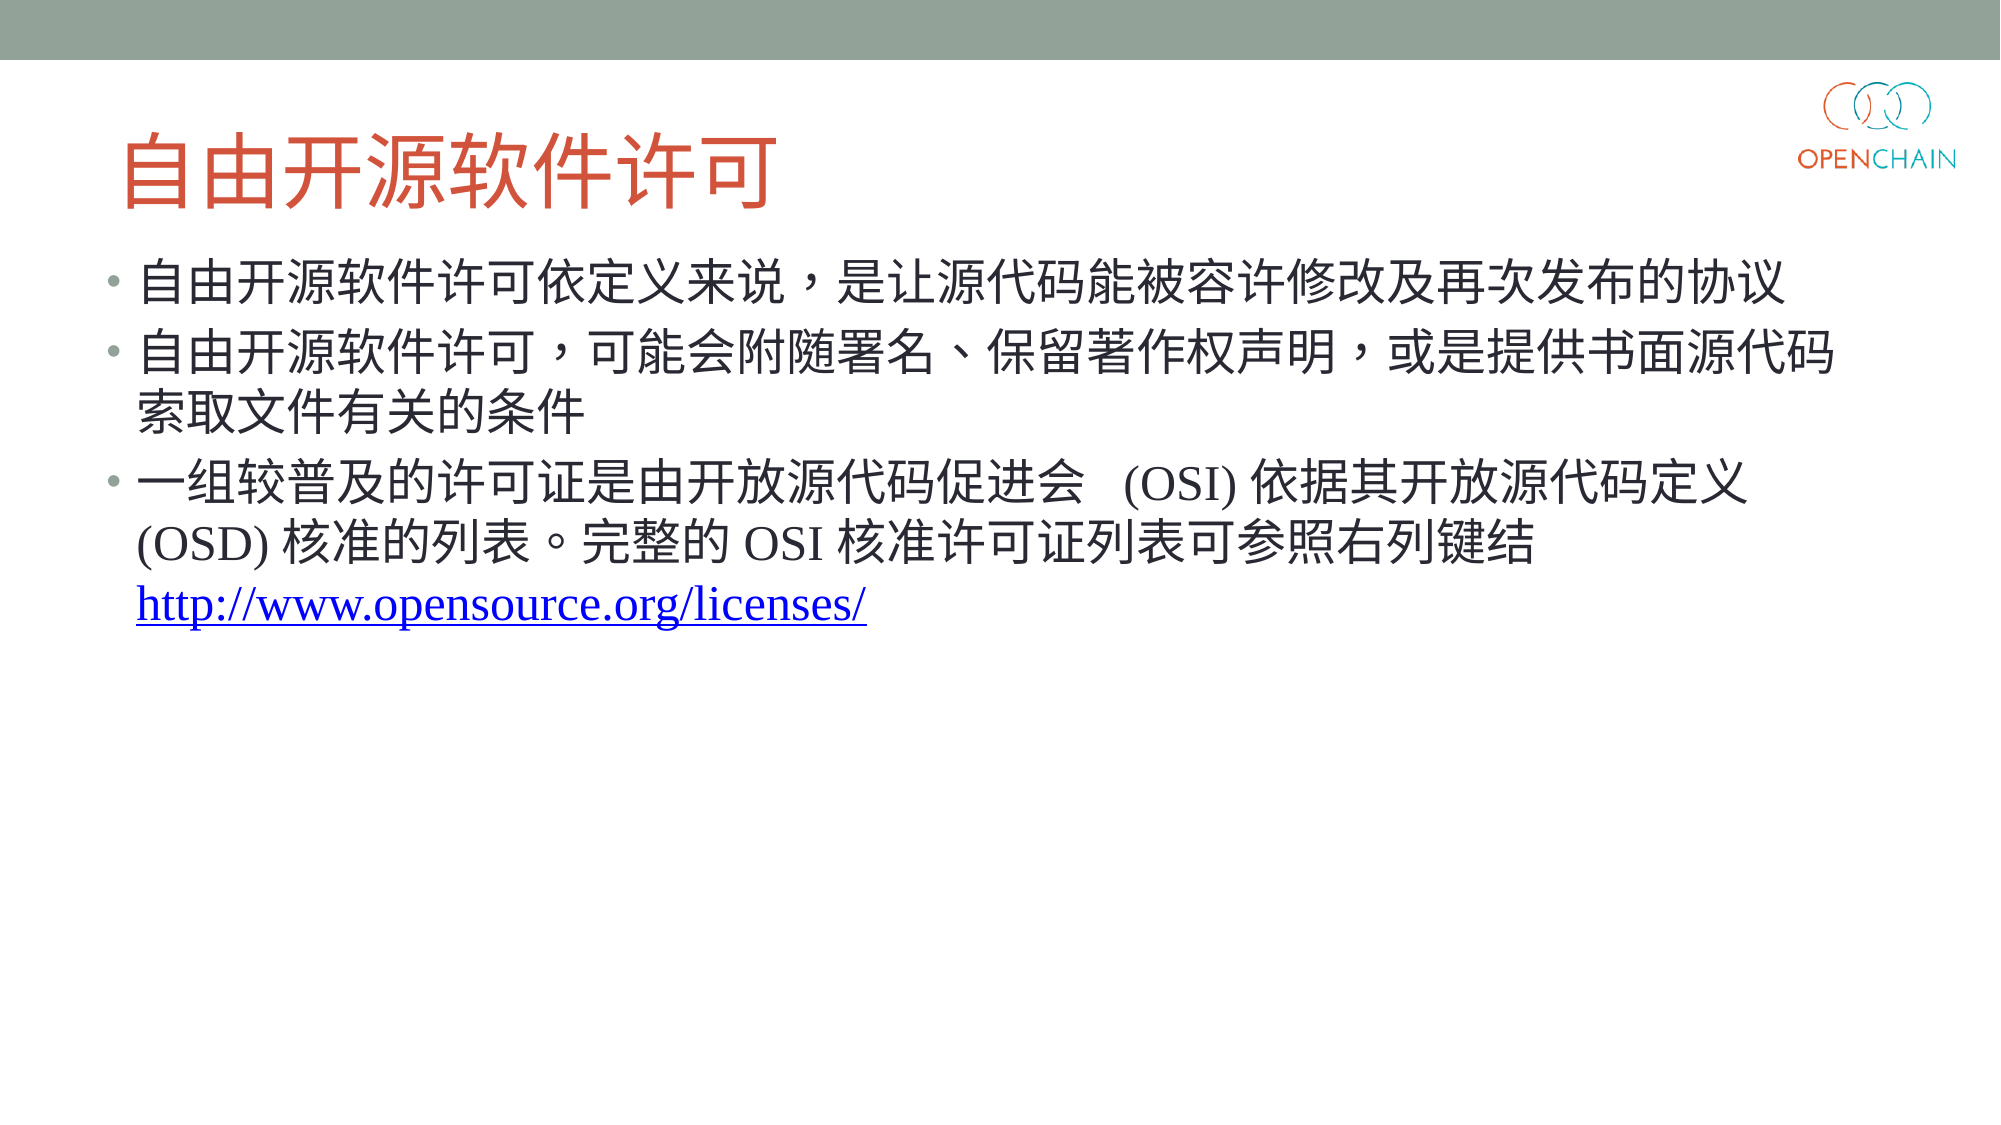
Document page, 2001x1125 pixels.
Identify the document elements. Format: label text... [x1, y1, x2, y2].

list 自由开源软件许可依定义来说，是让源代码能被容许修改及再次发布的协议 自由开源软件许可，可能会附随署名、保留著作权声明，或是提供书面源代码索取文件有关的条件 一组较普及的许可证是由开放源代码促进会 (OSI)依据其开放源代码定义 (OSD)核准的列表。完整的OSI核准许可证列表可参照右列键结 http://www.opensource.org/licenses/ [91, 243, 1863, 1093]
title 自由开源软件许可 [99, 87, 1900, 250]
picture [1798, 82, 1955, 169]
